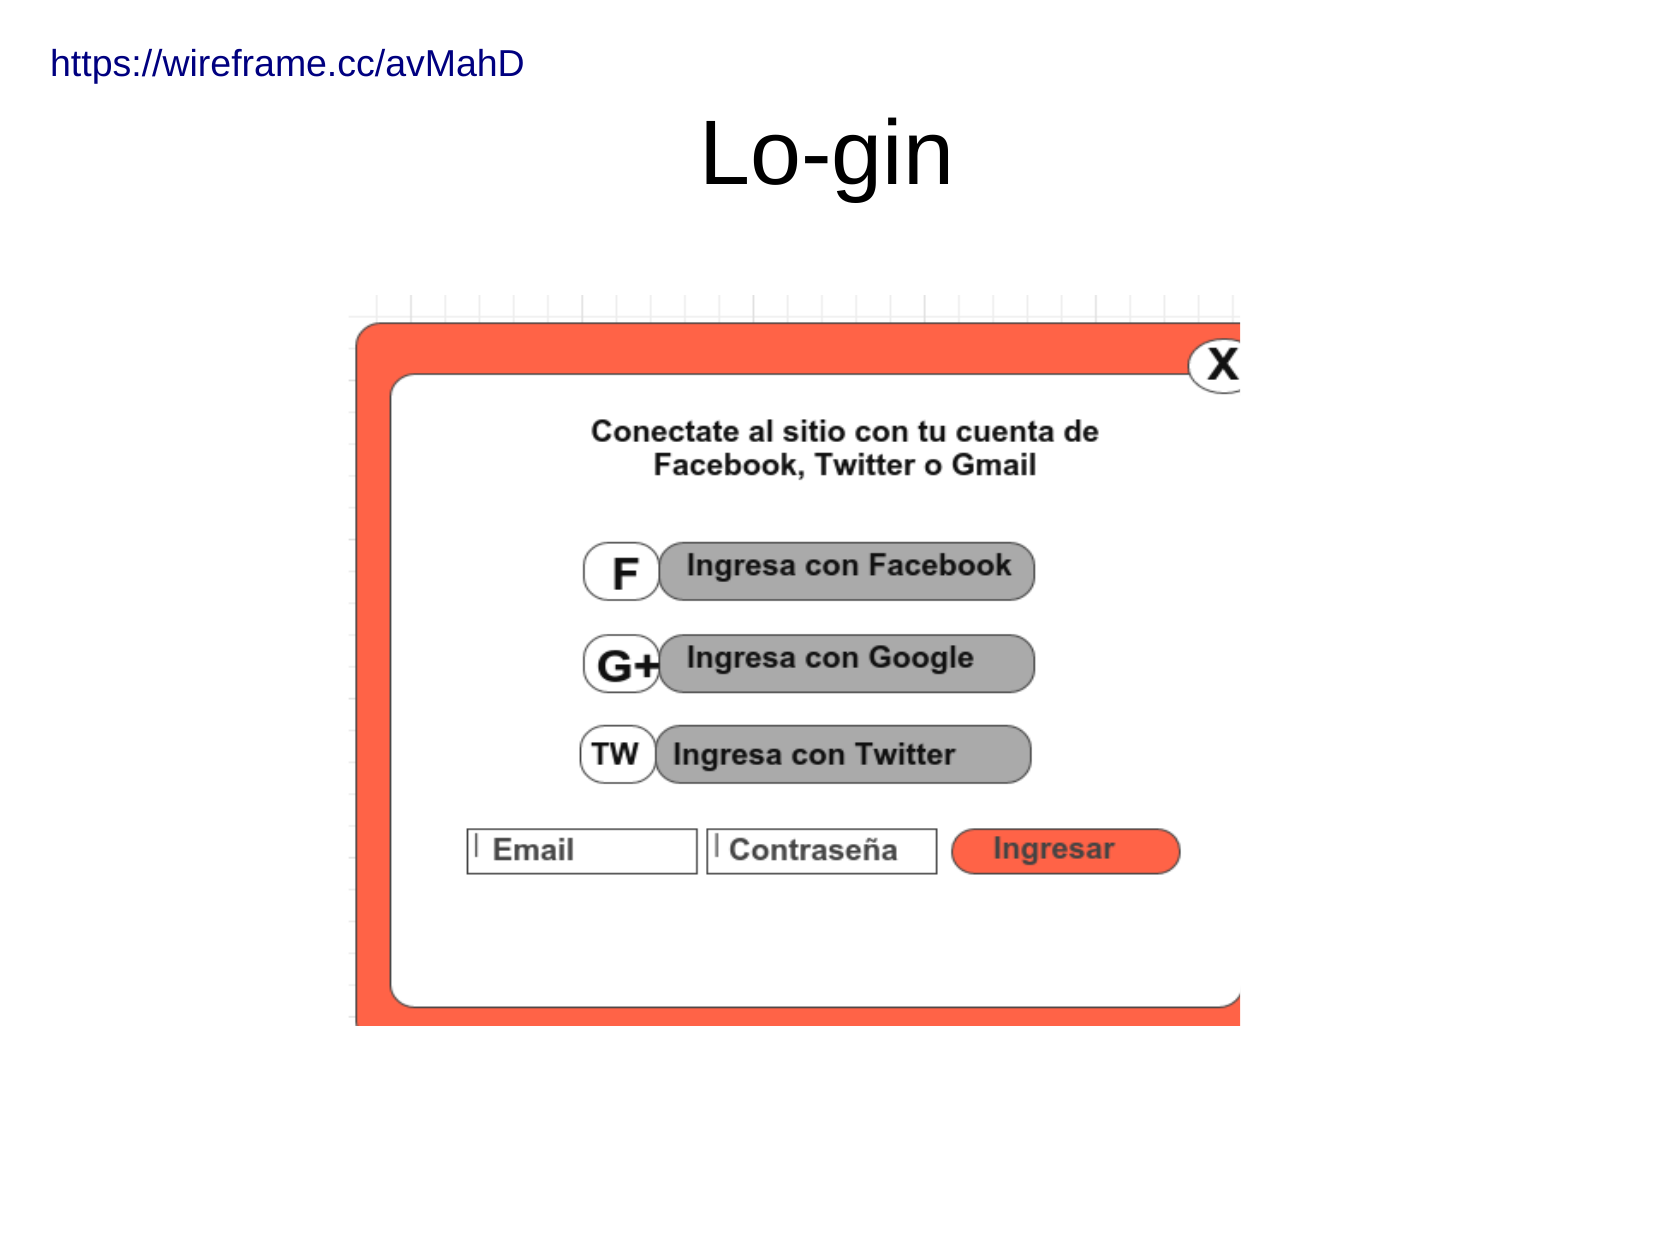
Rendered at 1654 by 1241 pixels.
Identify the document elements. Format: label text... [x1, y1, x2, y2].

picture [348, 295, 1241, 1026]
text_box https://wireframe.cc/avMahD [35, 35, 627, 106]
title Lo-gin [82, 49, 1571, 257]
